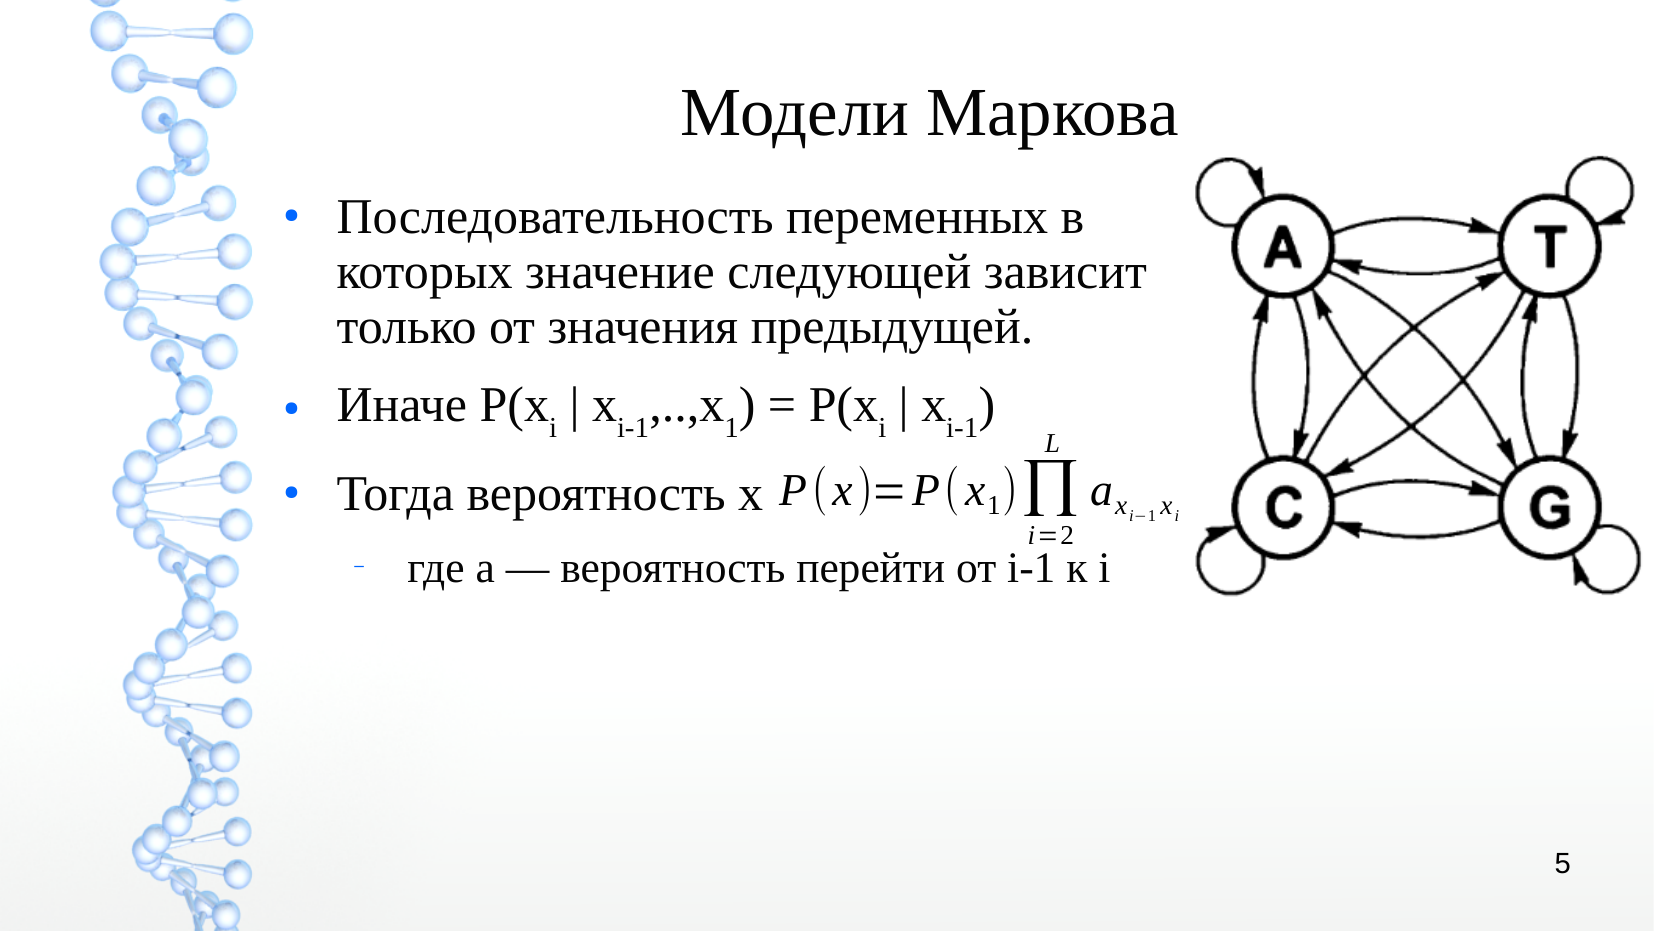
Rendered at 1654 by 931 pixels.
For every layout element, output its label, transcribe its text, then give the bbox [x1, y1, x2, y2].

title Модели Маркова [265, 35, 1595, 188]
list Последовательность переменных в которых значение следующей зависит только от значения предыдущей. Иначе P(xi | xi-1,..,x1) = P(xi | xi-1) Тогда вероятность x где a — вероятность перейти от i-1 к i [265, 188, 1170, 910]
picture [0, 0, 1654, 931]
chart [771, 427, 1186, 551]
